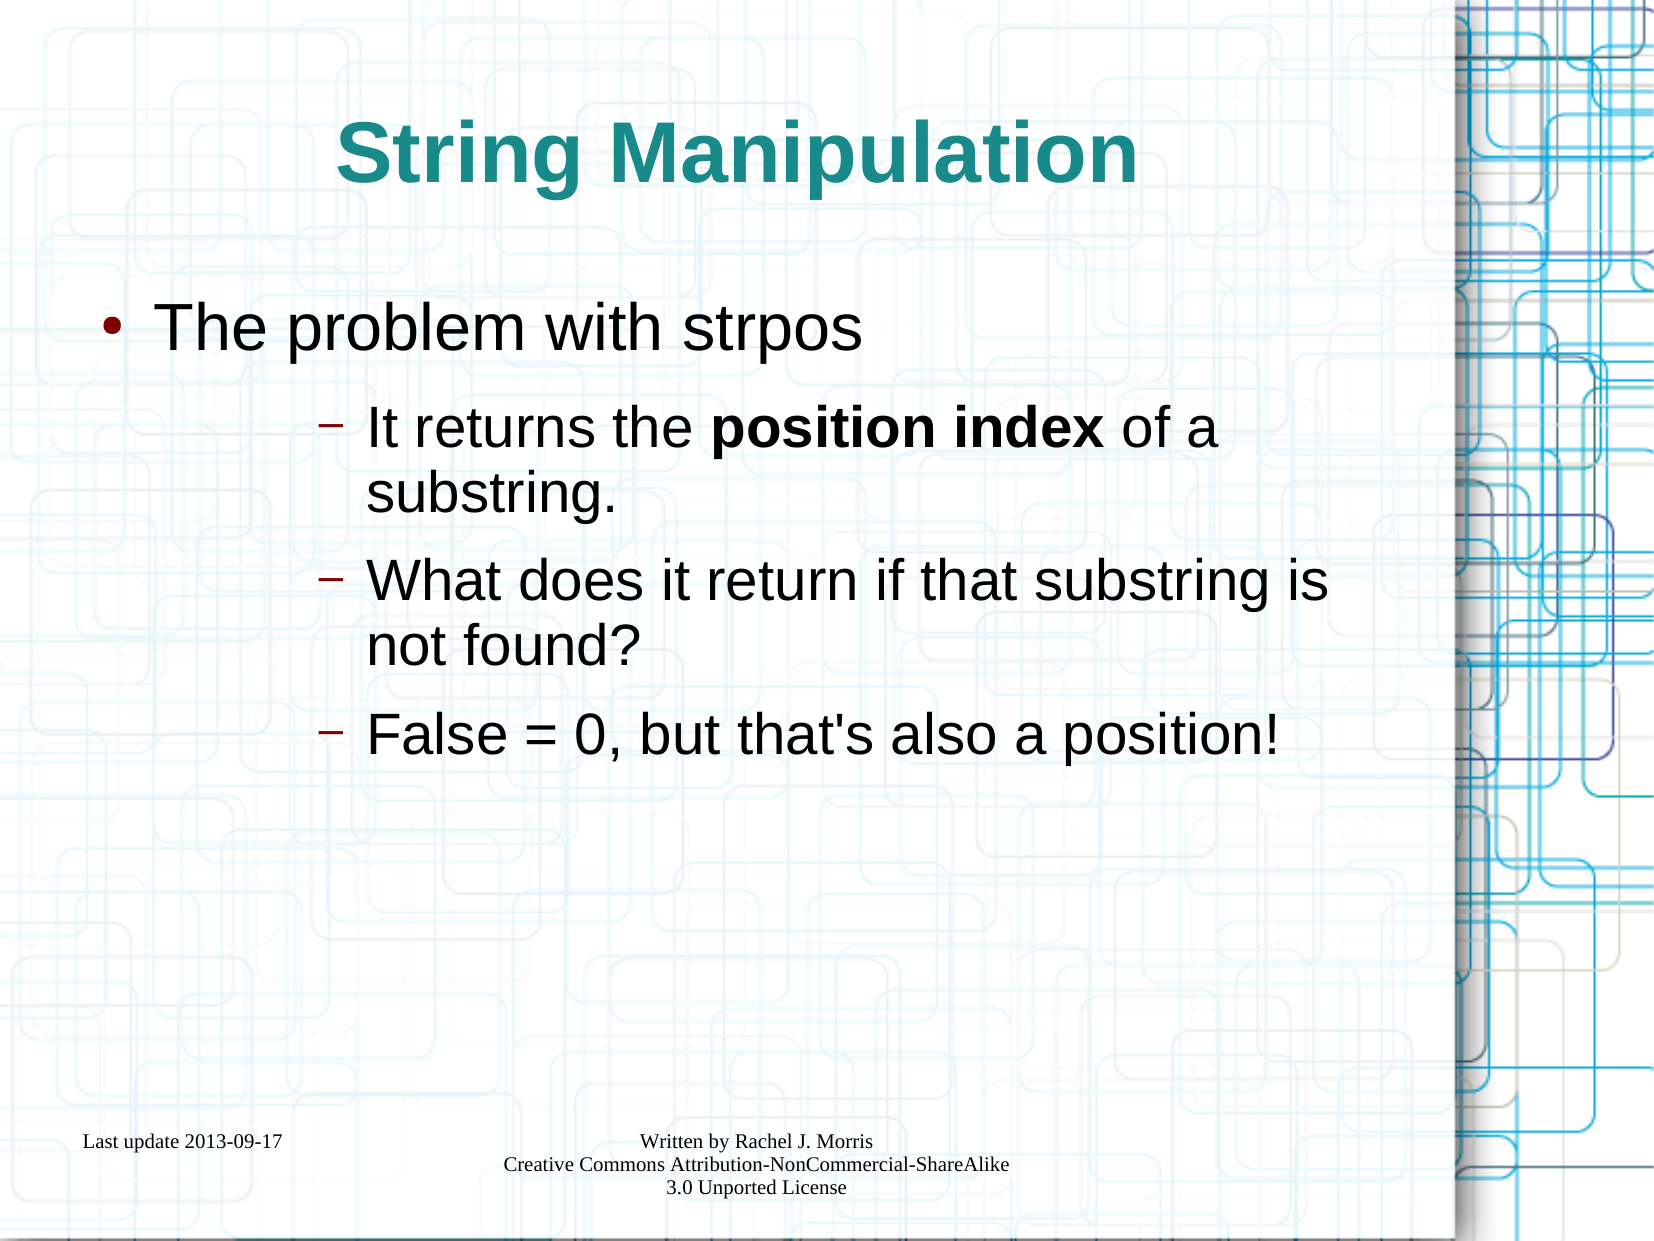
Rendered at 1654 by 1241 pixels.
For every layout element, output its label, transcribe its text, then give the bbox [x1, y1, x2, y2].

list The problem with strpos It returns the position index of a substring. What does it return if that substring is not found? False = 0, but that's also a position! [82, 290, 1418, 1010]
picture [0, 0, 1654, 1241]
title String Manipulation [59, 49, 1418, 257]
